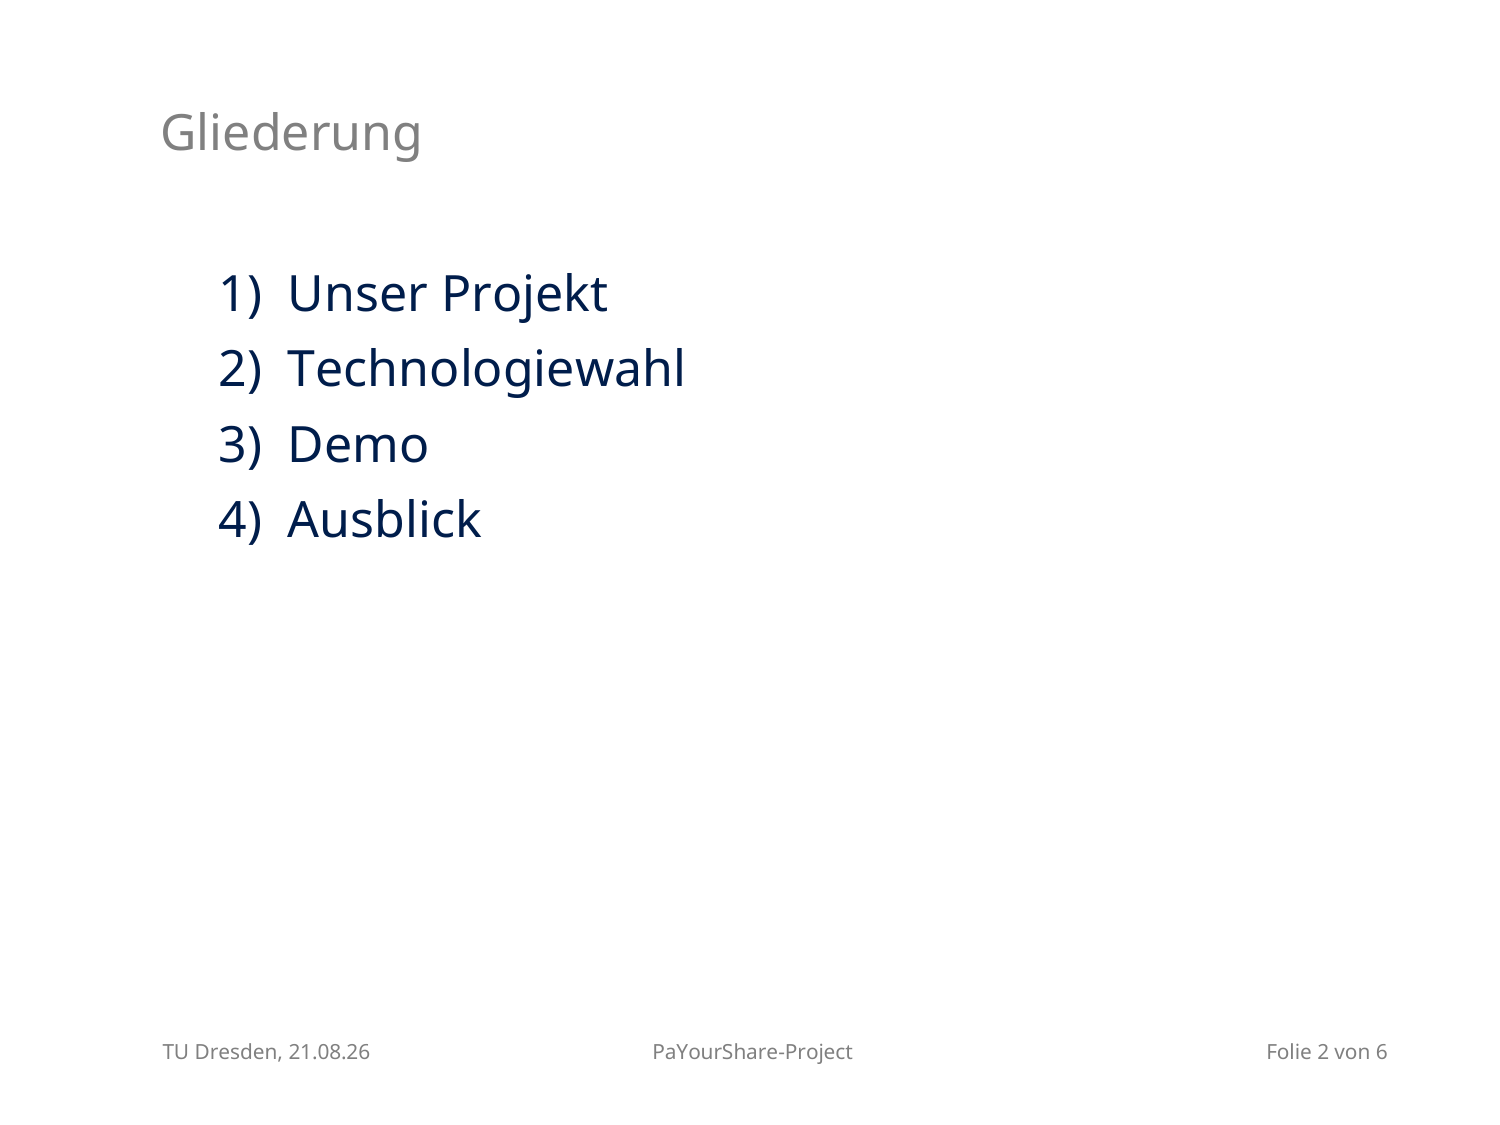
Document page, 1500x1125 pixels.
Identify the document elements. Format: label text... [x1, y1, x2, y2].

title Gliederung [160, 93, 1392, 170]
list Unser Projekt Technologiewahl Demo Ausblick [162, 249, 1388, 826]
